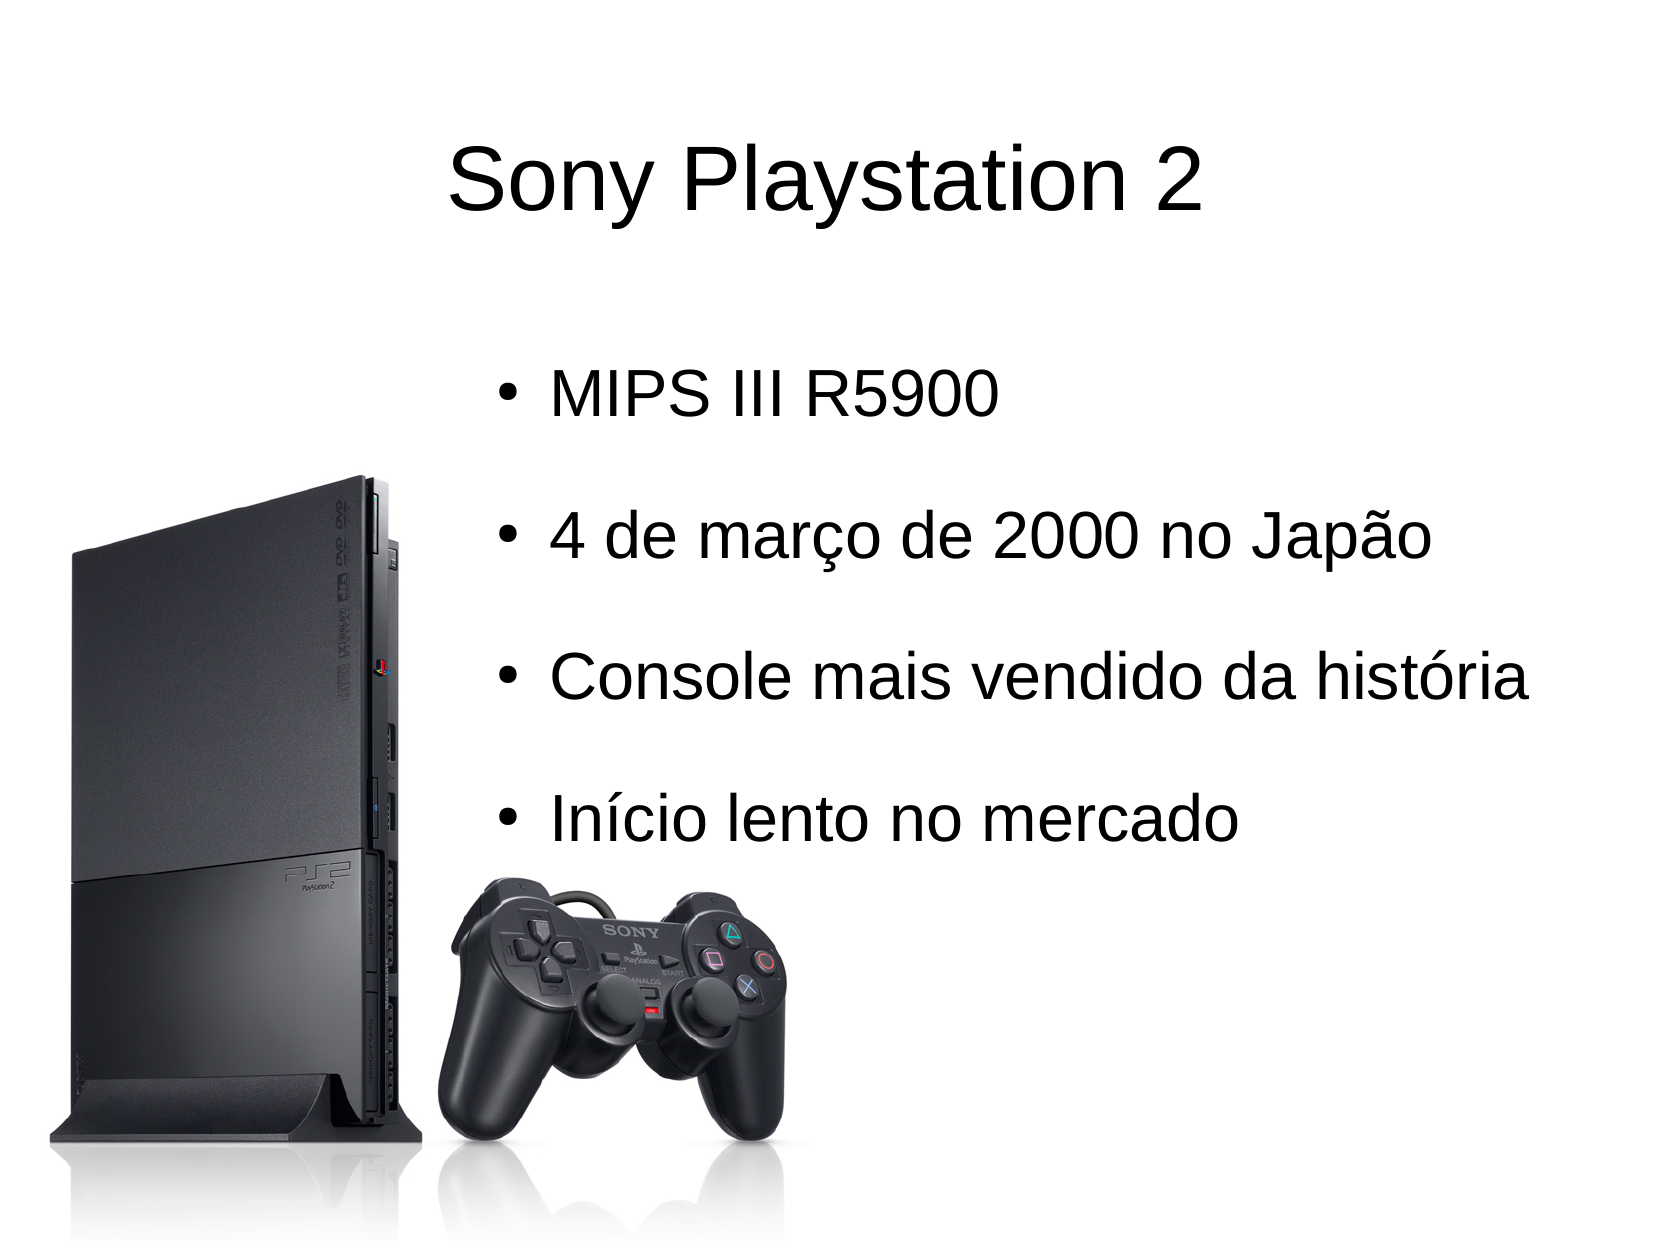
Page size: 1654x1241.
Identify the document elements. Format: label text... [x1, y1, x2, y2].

list MIPS III R5900 4 de março de 2000 no Japão Console mais vendido da história Início lento no mercado [478, 318, 1601, 1099]
title Sony Playstation 2 [82, 49, 1571, 257]
picture [35, 467, 815, 1241]
